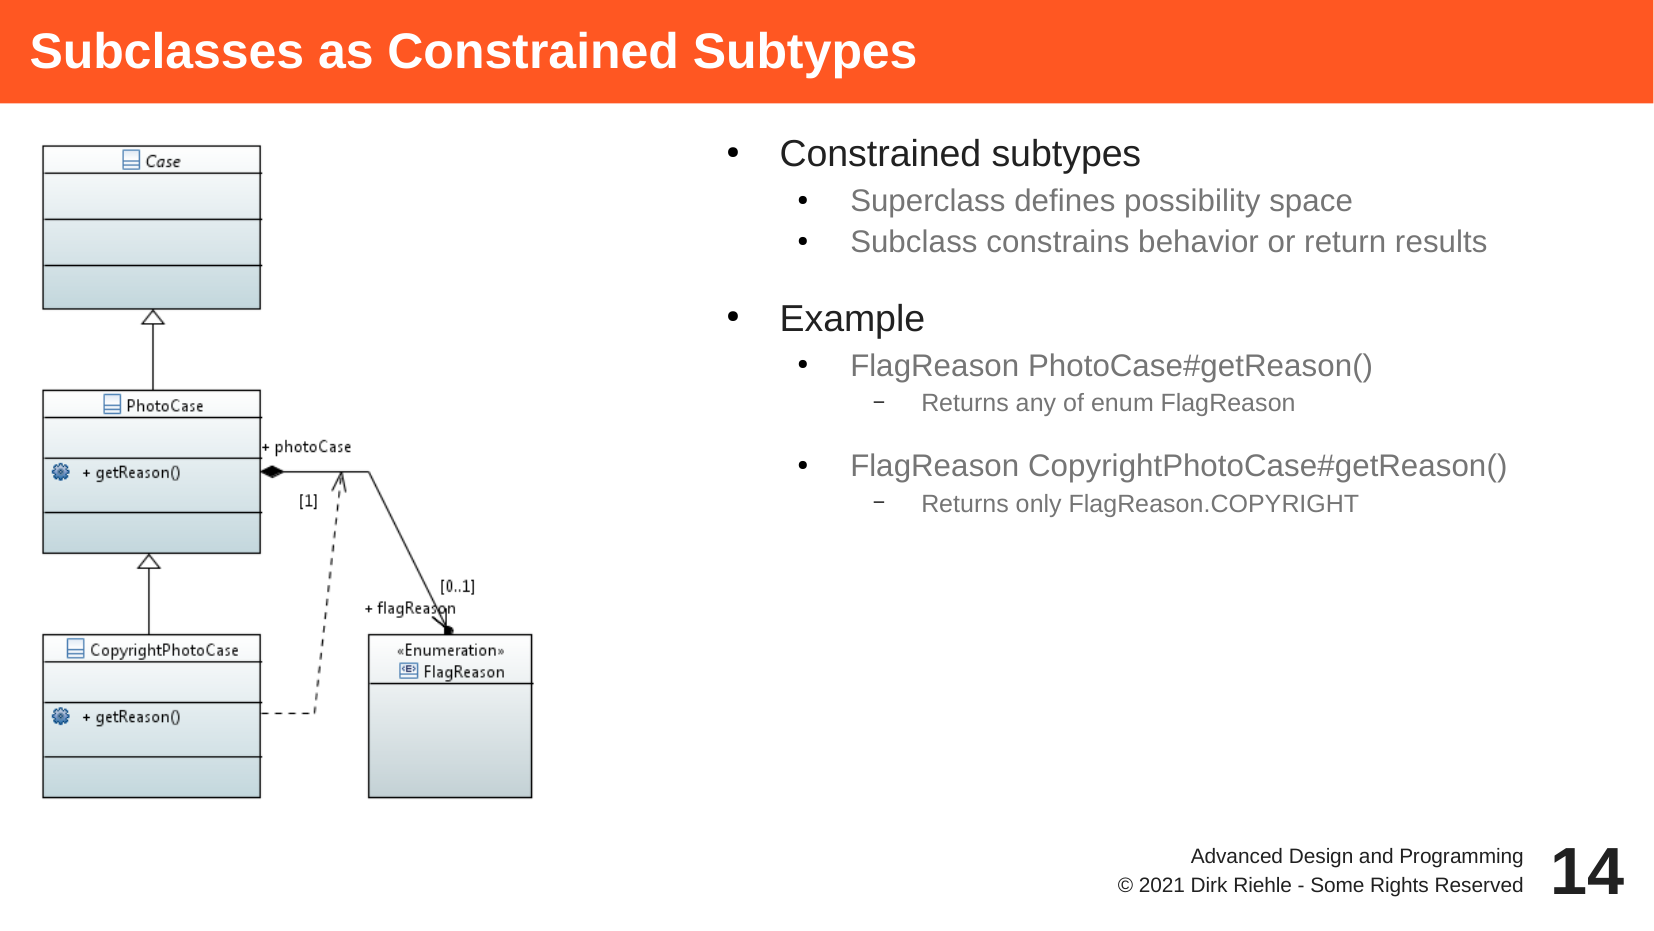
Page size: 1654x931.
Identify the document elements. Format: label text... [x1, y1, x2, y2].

title Subclasses as Constrained Subtypes [0, 0, 1654, 104]
list Constrained subtypes Superclass defines possibility space Subclass constrains behavior or return results Example FlagReason PhotoCase#getReason() Returns any of enum FlagReason FlagReason CopyrightPhotoCase#getReason() Returns only FlagReason.COPYRIGHT [708, 132, 1595, 813]
picture [29, 132, 546, 813]
